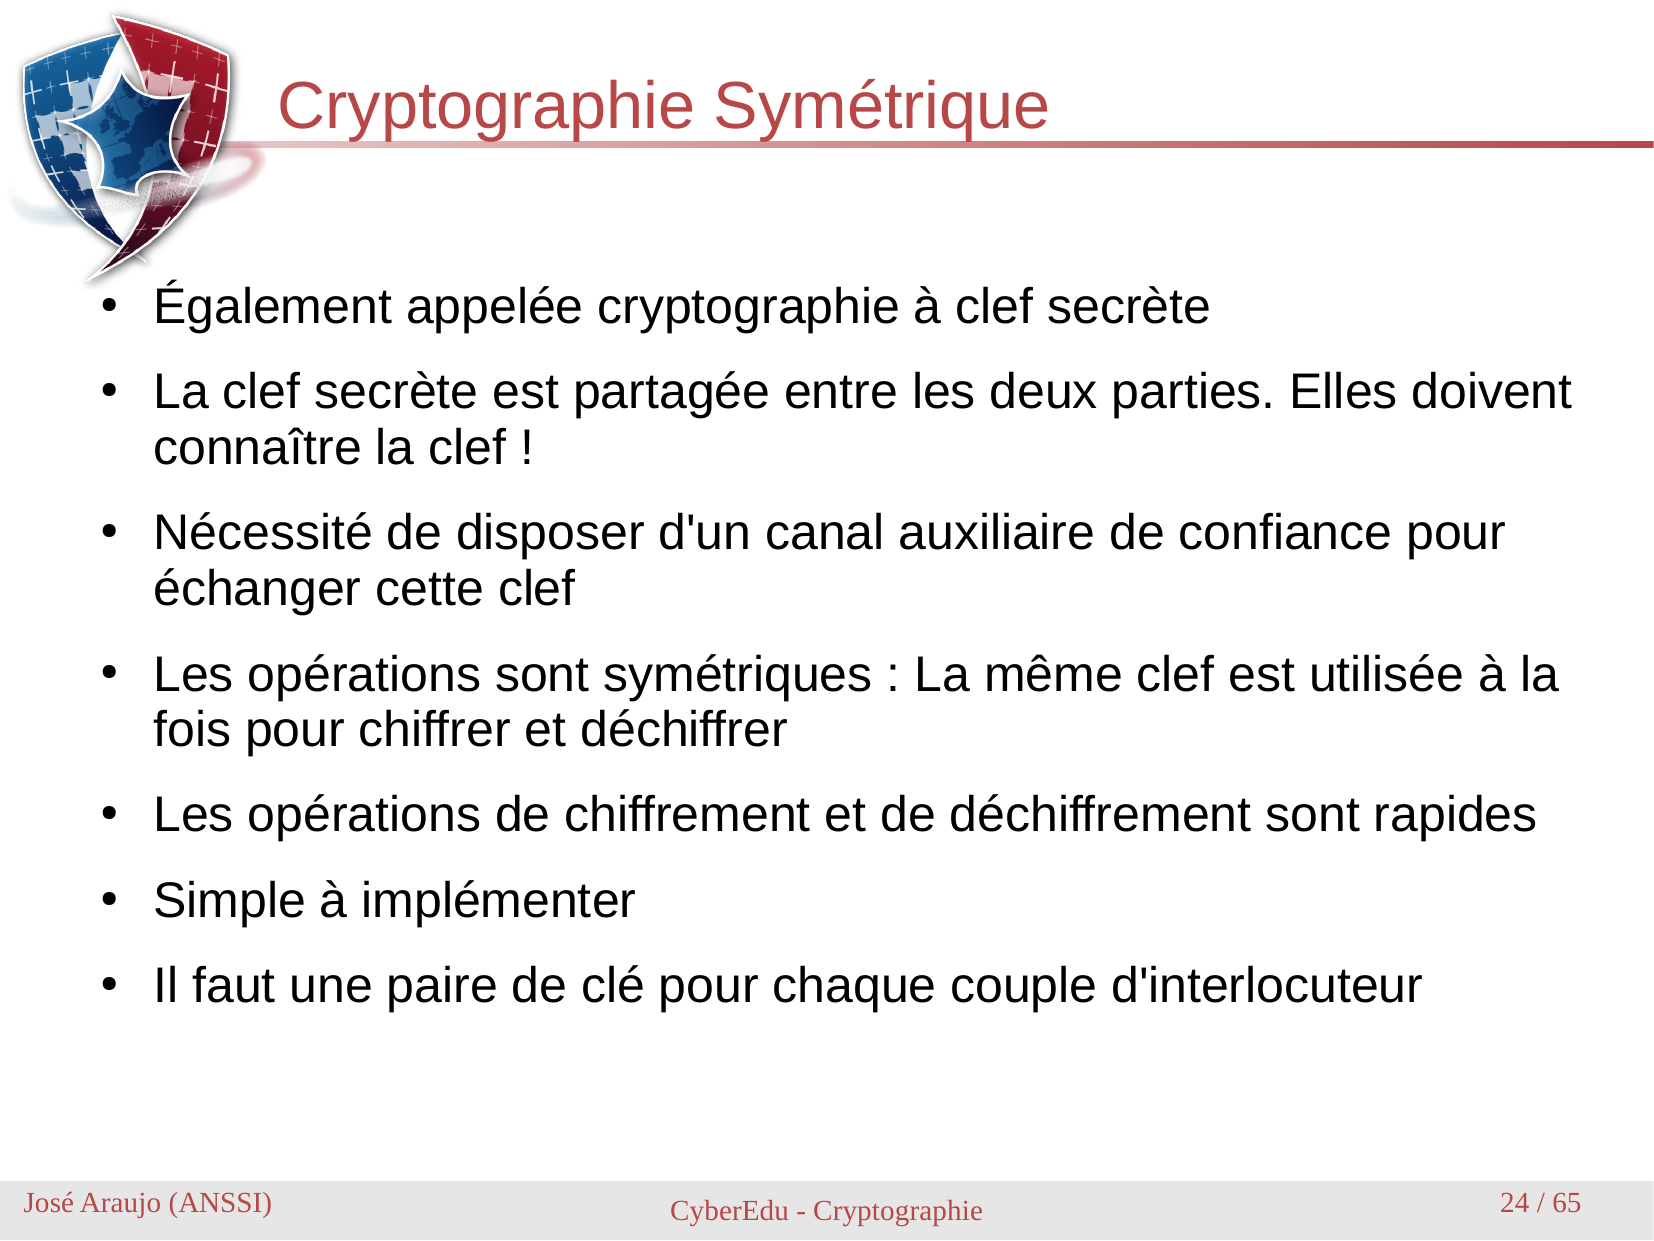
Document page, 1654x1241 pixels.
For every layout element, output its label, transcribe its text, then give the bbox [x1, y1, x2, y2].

title Cryptographie Symétrique [277, 49, 1642, 237]
picture [0, 0, 272, 290]
list Également appelée cryptographie à clef secrète La clef secrète est partagée entre les deux parties. Elles doivent connaître la clef ! Nécessité de disposer d'un canal auxiliaire de confiance pour échanger cette clef Les opérations sont symétriques : La même clef est utilisée à la fois pour chiffrer et déchiffrer Les opérations de chiffrement et de déchiffrement sont rapides Simple à implémenter Il faut une paire de clé pour chaque couple d'interlocuteur [82, 278, 1595, 1170]
